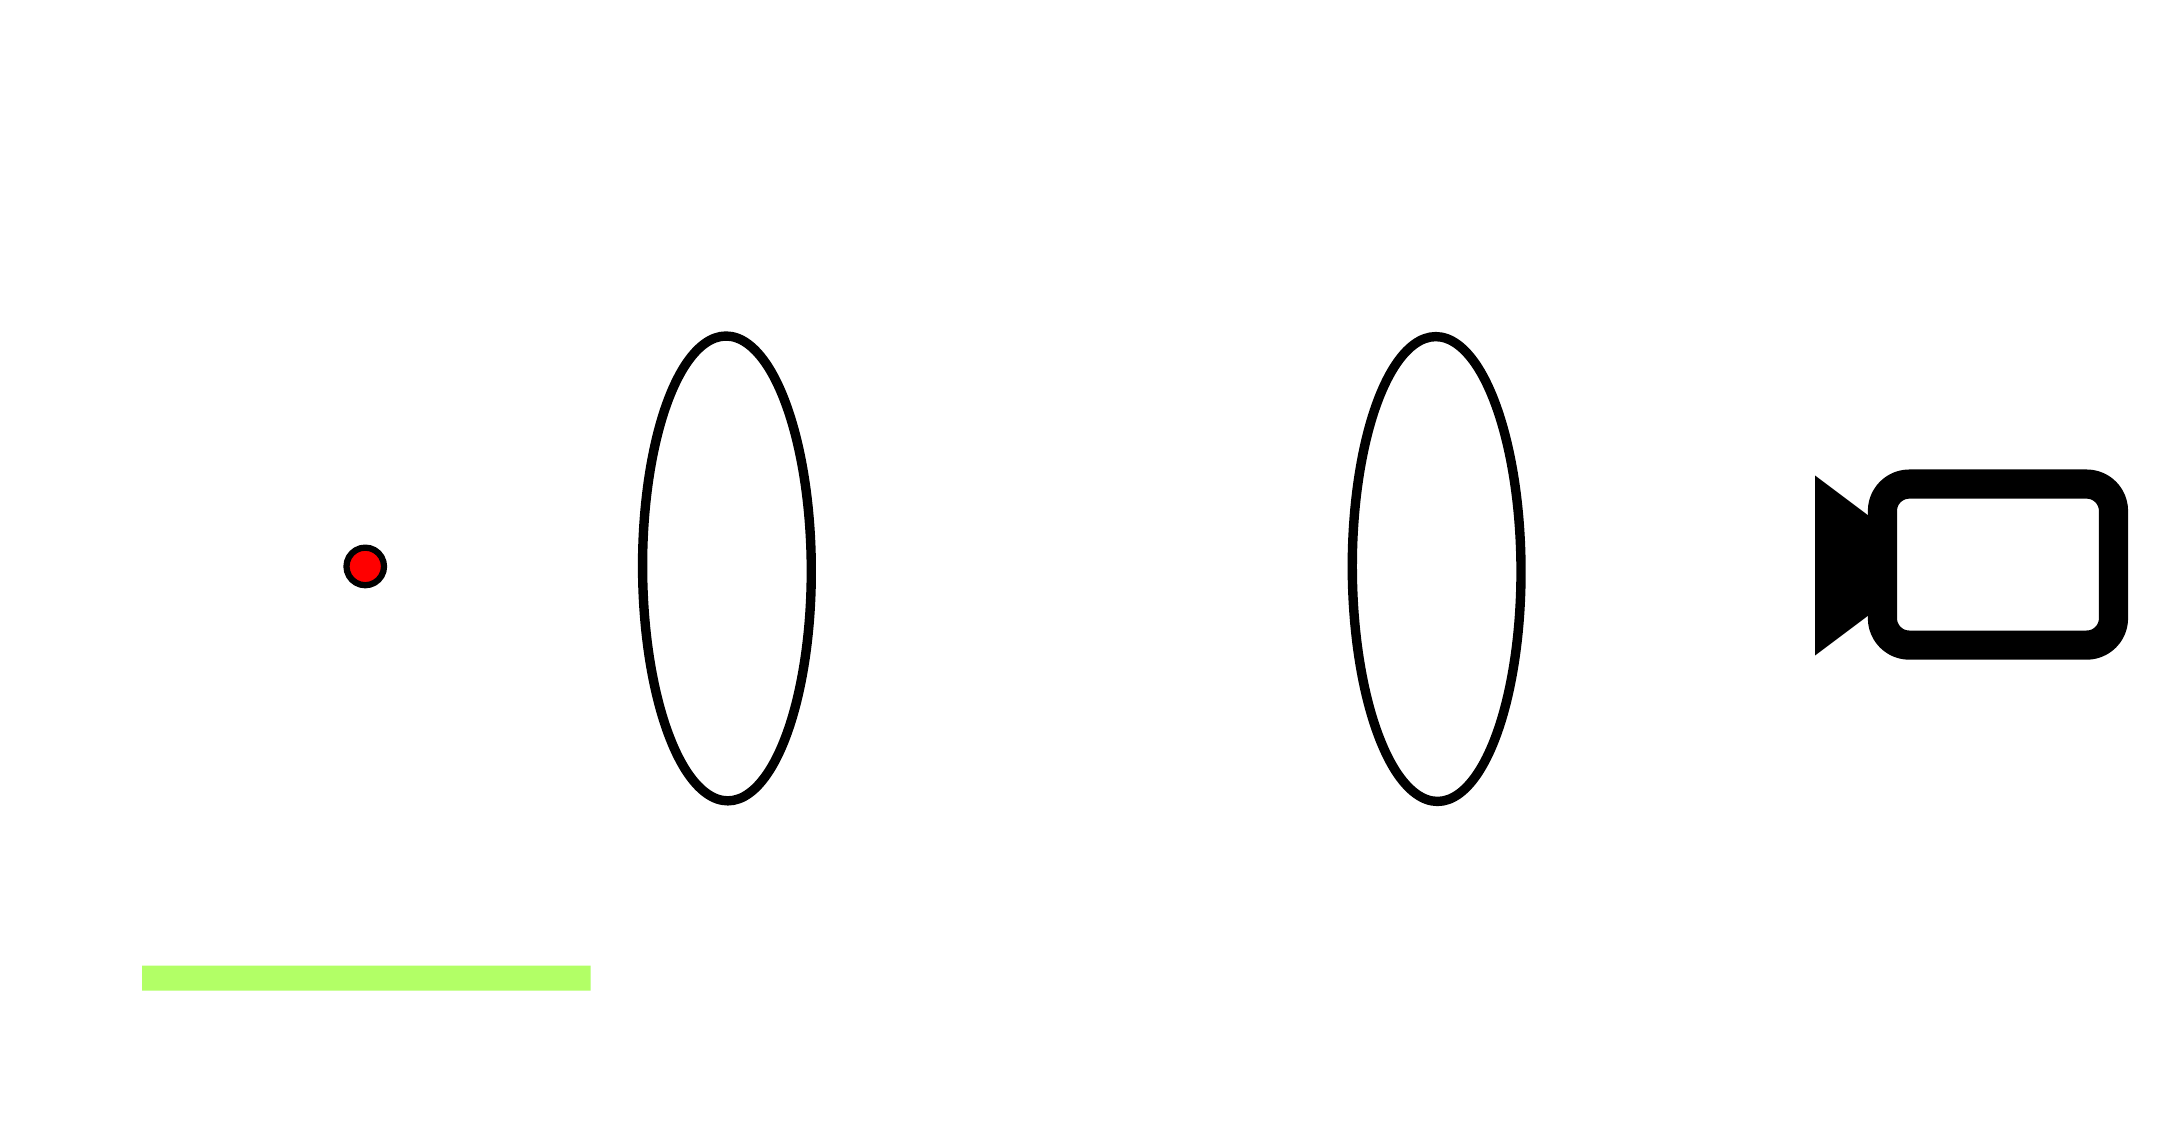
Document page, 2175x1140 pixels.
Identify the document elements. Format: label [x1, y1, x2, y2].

text_box [1815, 475, 1876, 656]
text_box [642, 336, 812, 801]
text_box [1882, 484, 2114, 646]
text_box [346, 547, 385, 586]
text_box [1352, 336, 1522, 802]
